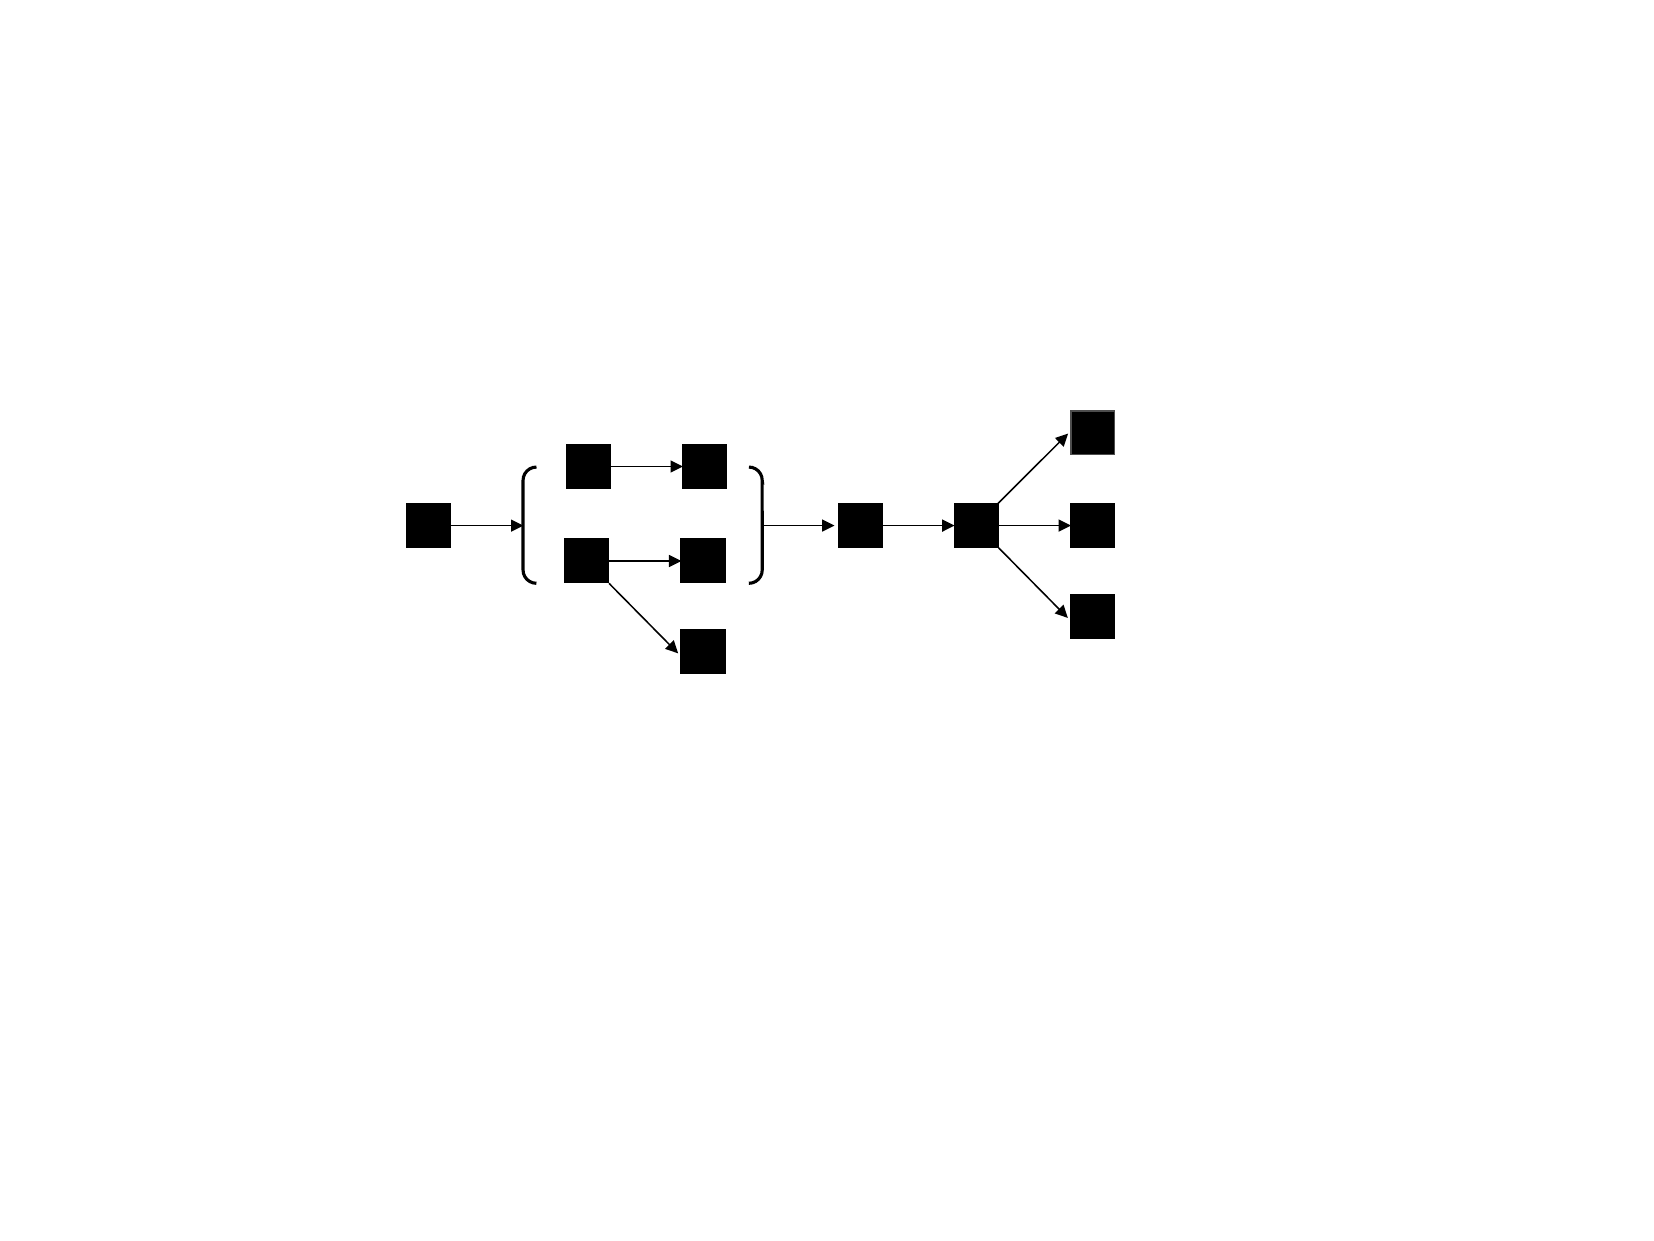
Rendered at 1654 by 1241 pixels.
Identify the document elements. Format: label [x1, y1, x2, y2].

text_box [407, 503, 451, 548]
text_box [1070, 594, 1115, 639]
text_box [1070, 410, 1115, 455]
text_box [954, 503, 999, 548]
text_box [681, 630, 725, 674]
text_box [1070, 503, 1115, 548]
text_box [682, 444, 727, 489]
text_box [564, 539, 609, 583]
text_box [566, 444, 611, 489]
text_box [681, 539, 725, 583]
text_box [838, 503, 882, 548]
